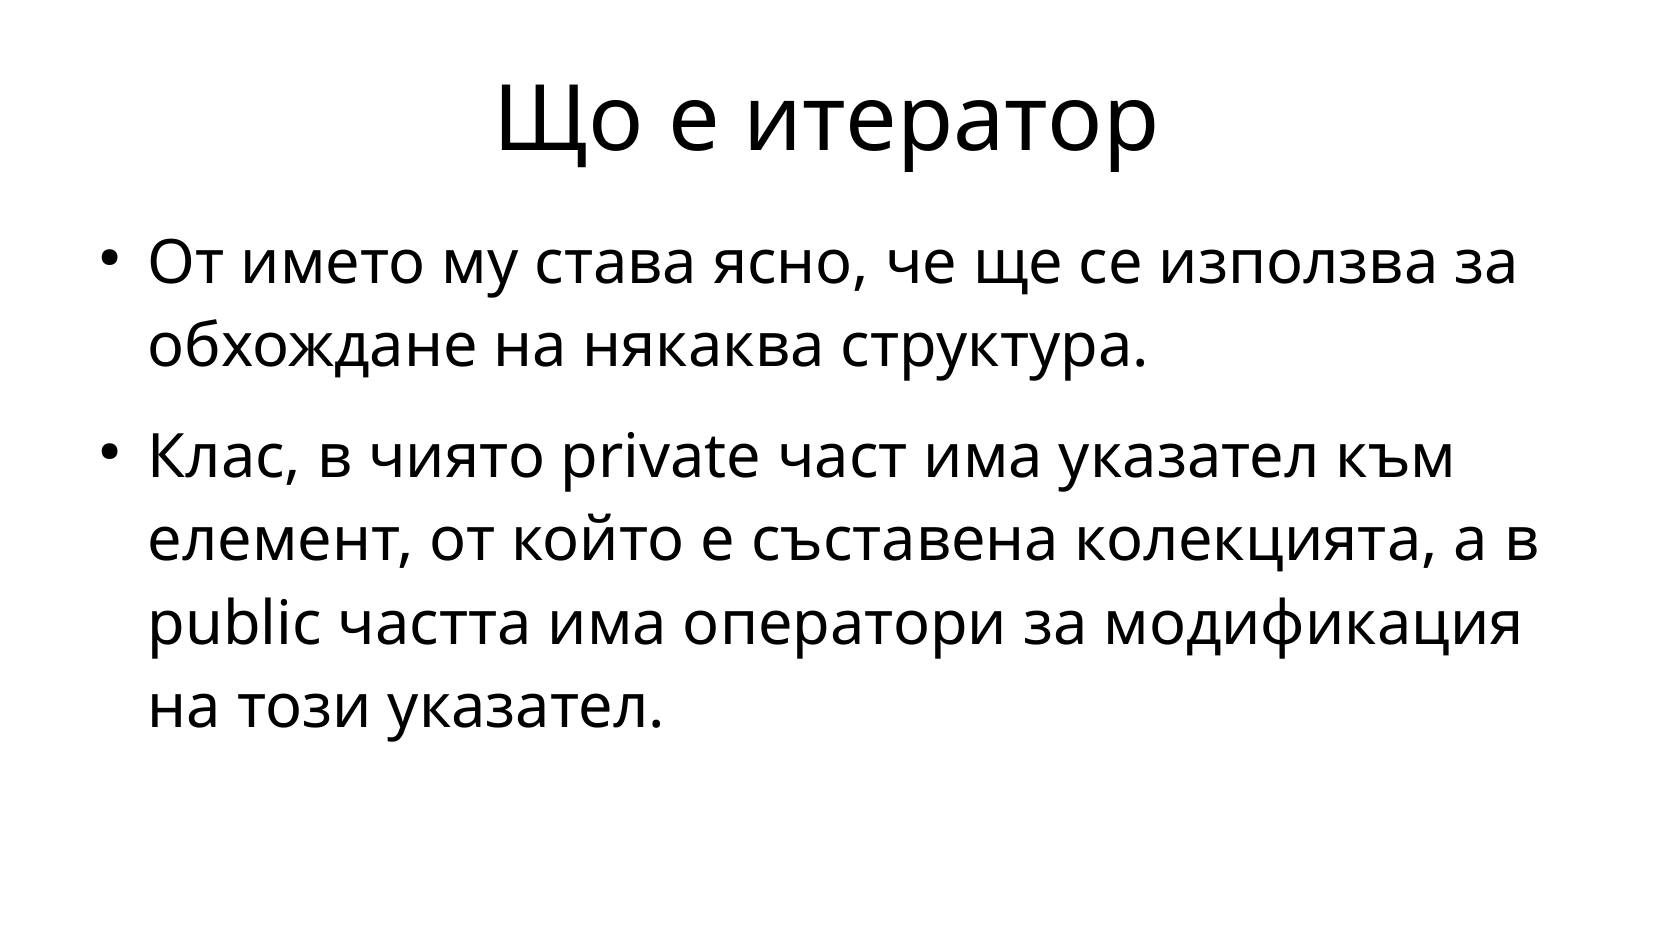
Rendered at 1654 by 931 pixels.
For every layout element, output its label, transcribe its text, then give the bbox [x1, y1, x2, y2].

list От името му става ясно, че ще се използва за обхождане на някаква структура. Клас, в чиято private част има указател към елемент, от който е съставена колекцията, а в public частта има оператори за модификация на този указател. [82, 217, 1571, 758]
title Що е итератор [82, 37, 1571, 193]
